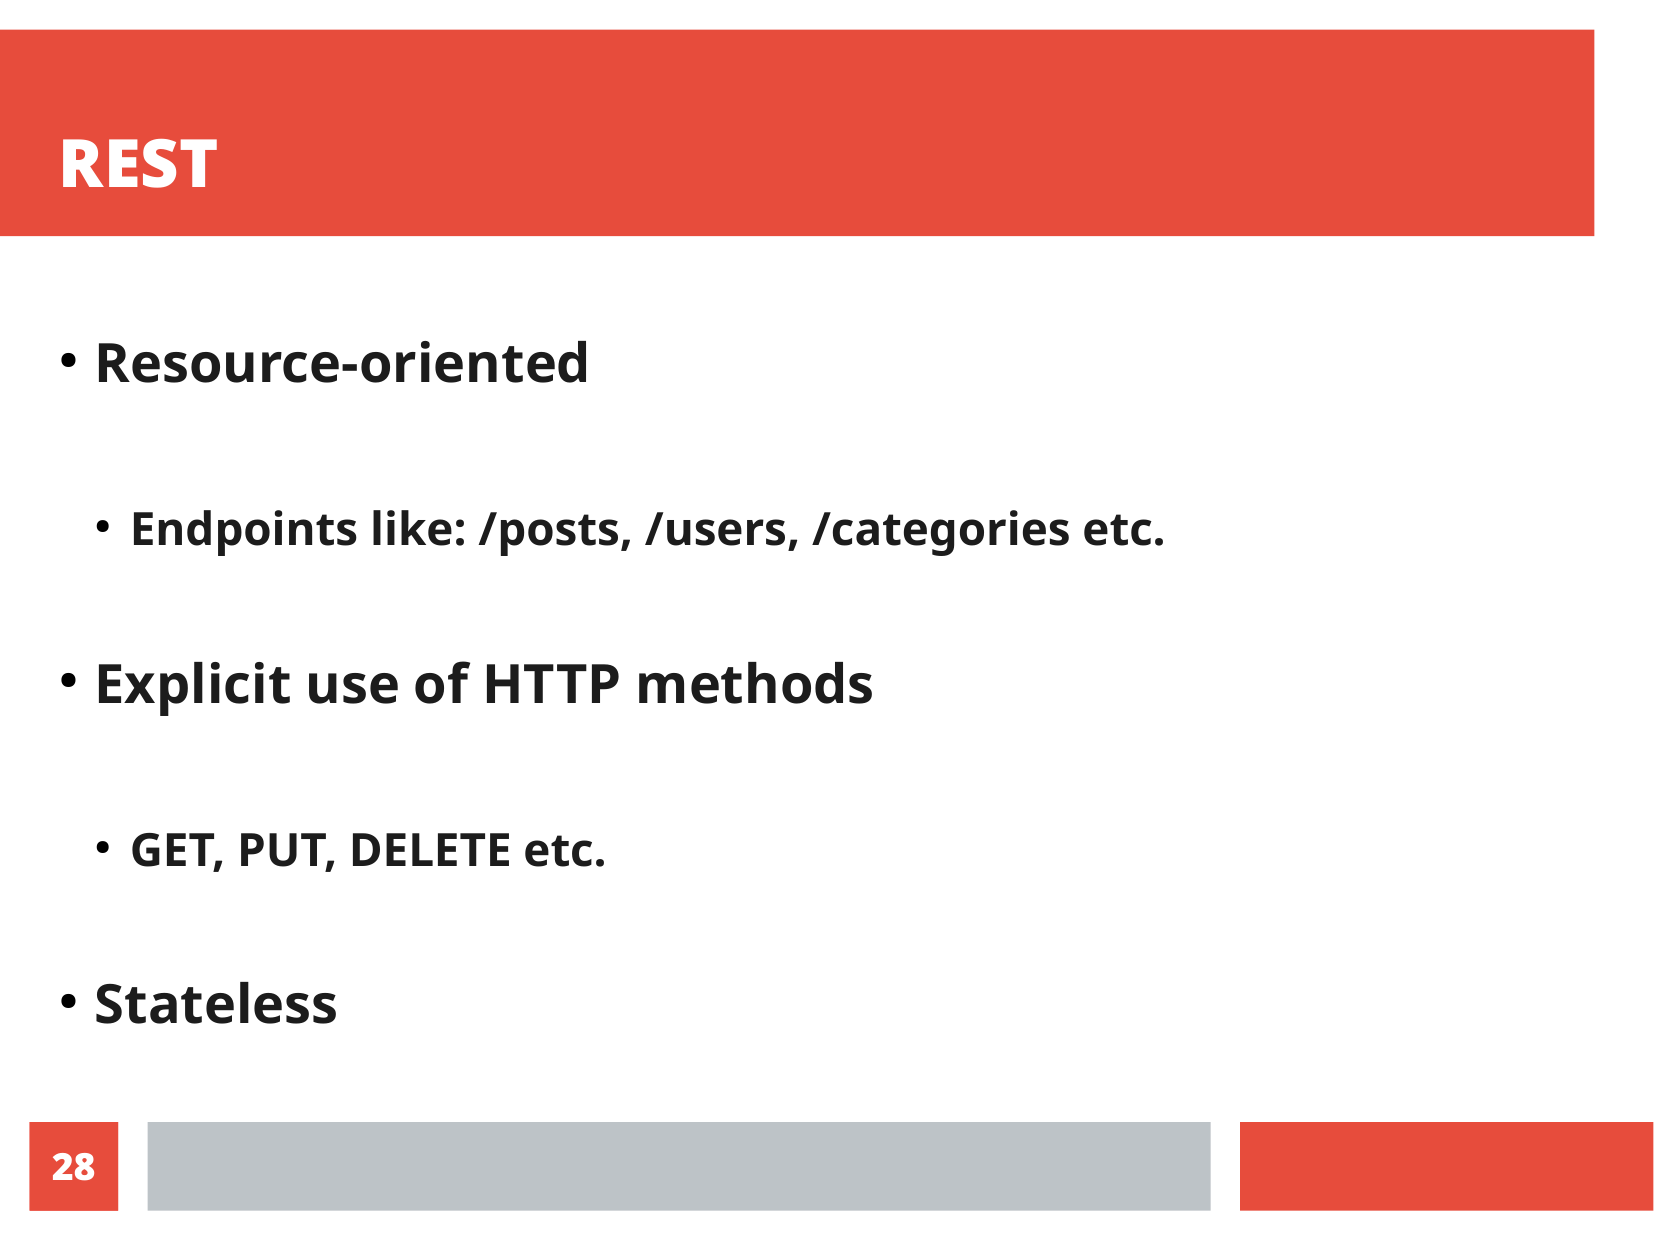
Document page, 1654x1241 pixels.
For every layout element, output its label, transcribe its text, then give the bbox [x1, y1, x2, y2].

list Resource-oriented Endpoints like: /posts, /users, /categories etc. Explicit use of HTTP methods GET, PUT, DELETE etc. Stateless [59, 324, 1565, 1093]
title REST [59, 59, 1595, 207]
